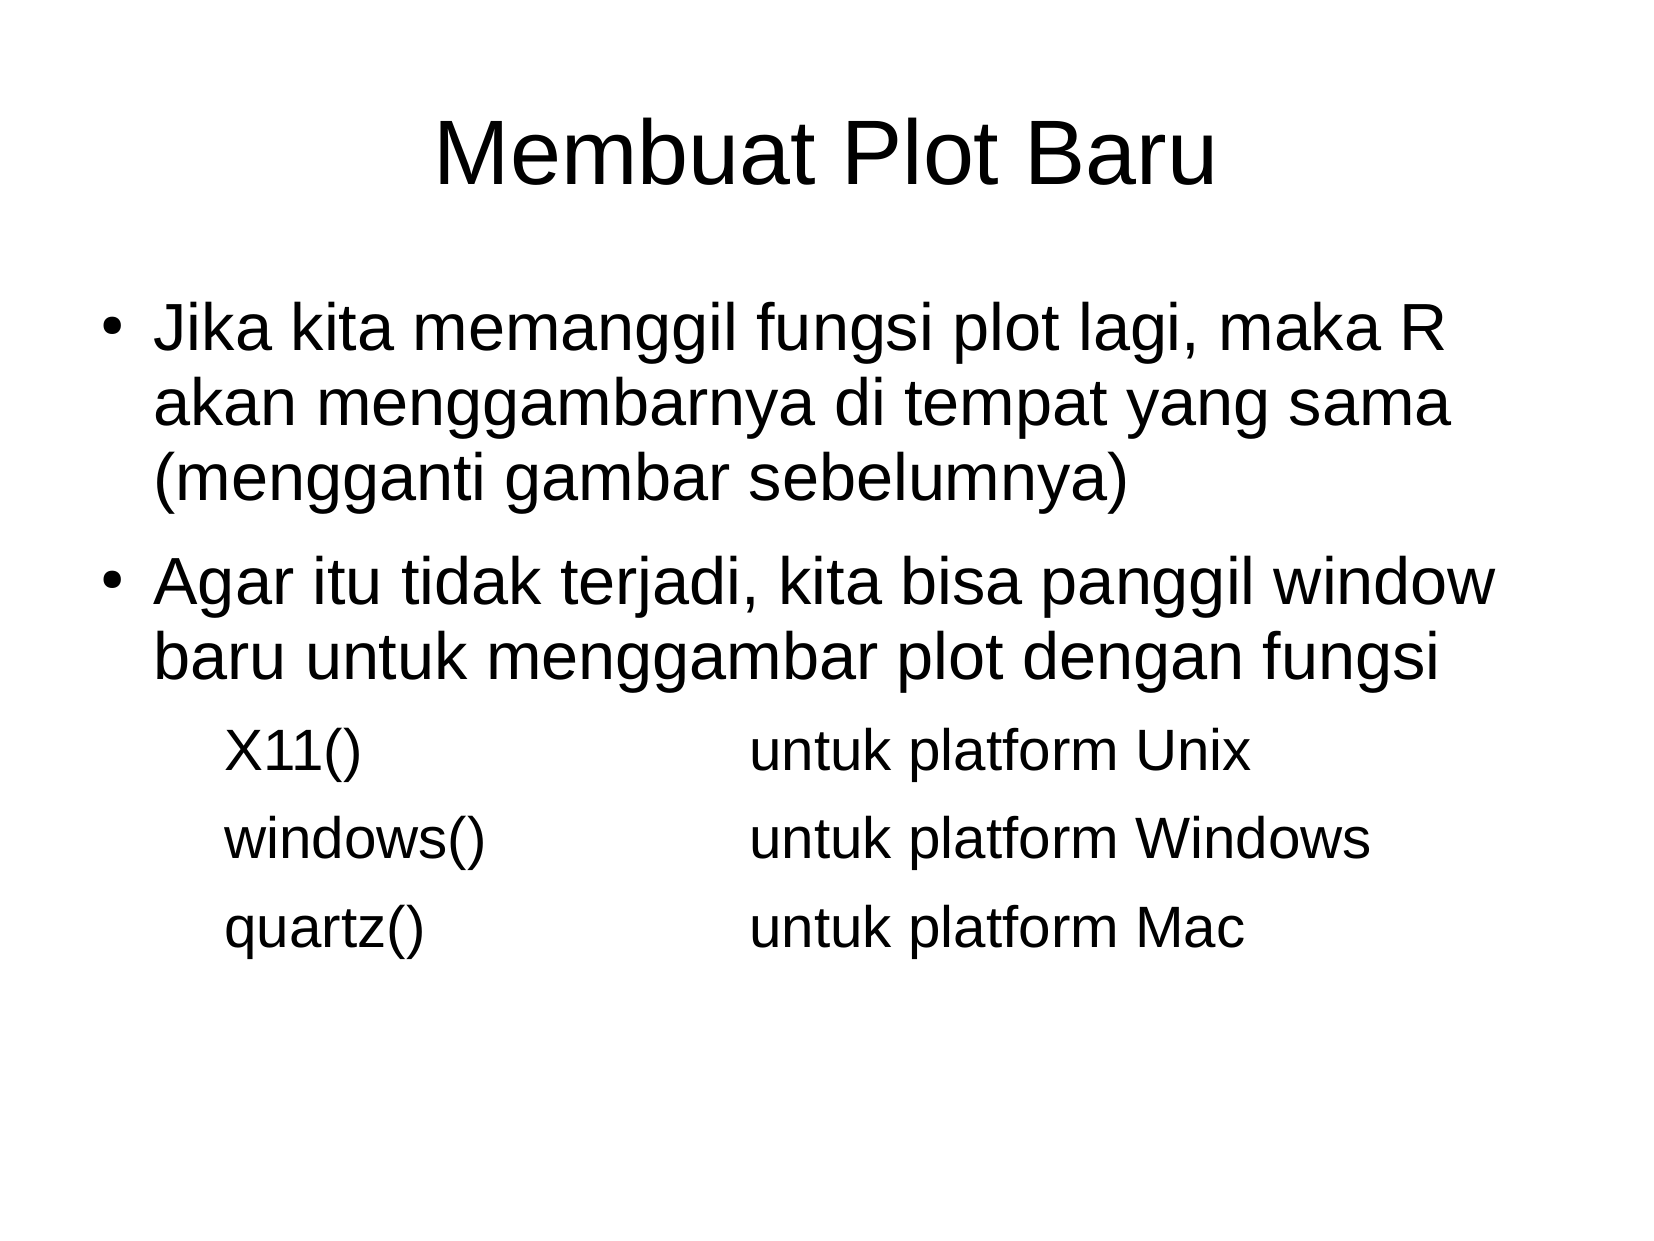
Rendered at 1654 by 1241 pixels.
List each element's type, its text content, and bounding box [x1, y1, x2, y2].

title Membuat Plot Baru [82, 49, 1571, 257]
list Jika kita memanggil fungsi plot lagi, maka R akan menggambarnya di tempat yang sama (mengganti gambar sebelumnya) Agar itu tidak terjadi, kita bisa panggil window baru untuk menggambar plot dengan fungsi X11() untuk platform Unix windows() untuk platform Windows quartz() untuk platform Mac [82, 290, 1571, 1010]
